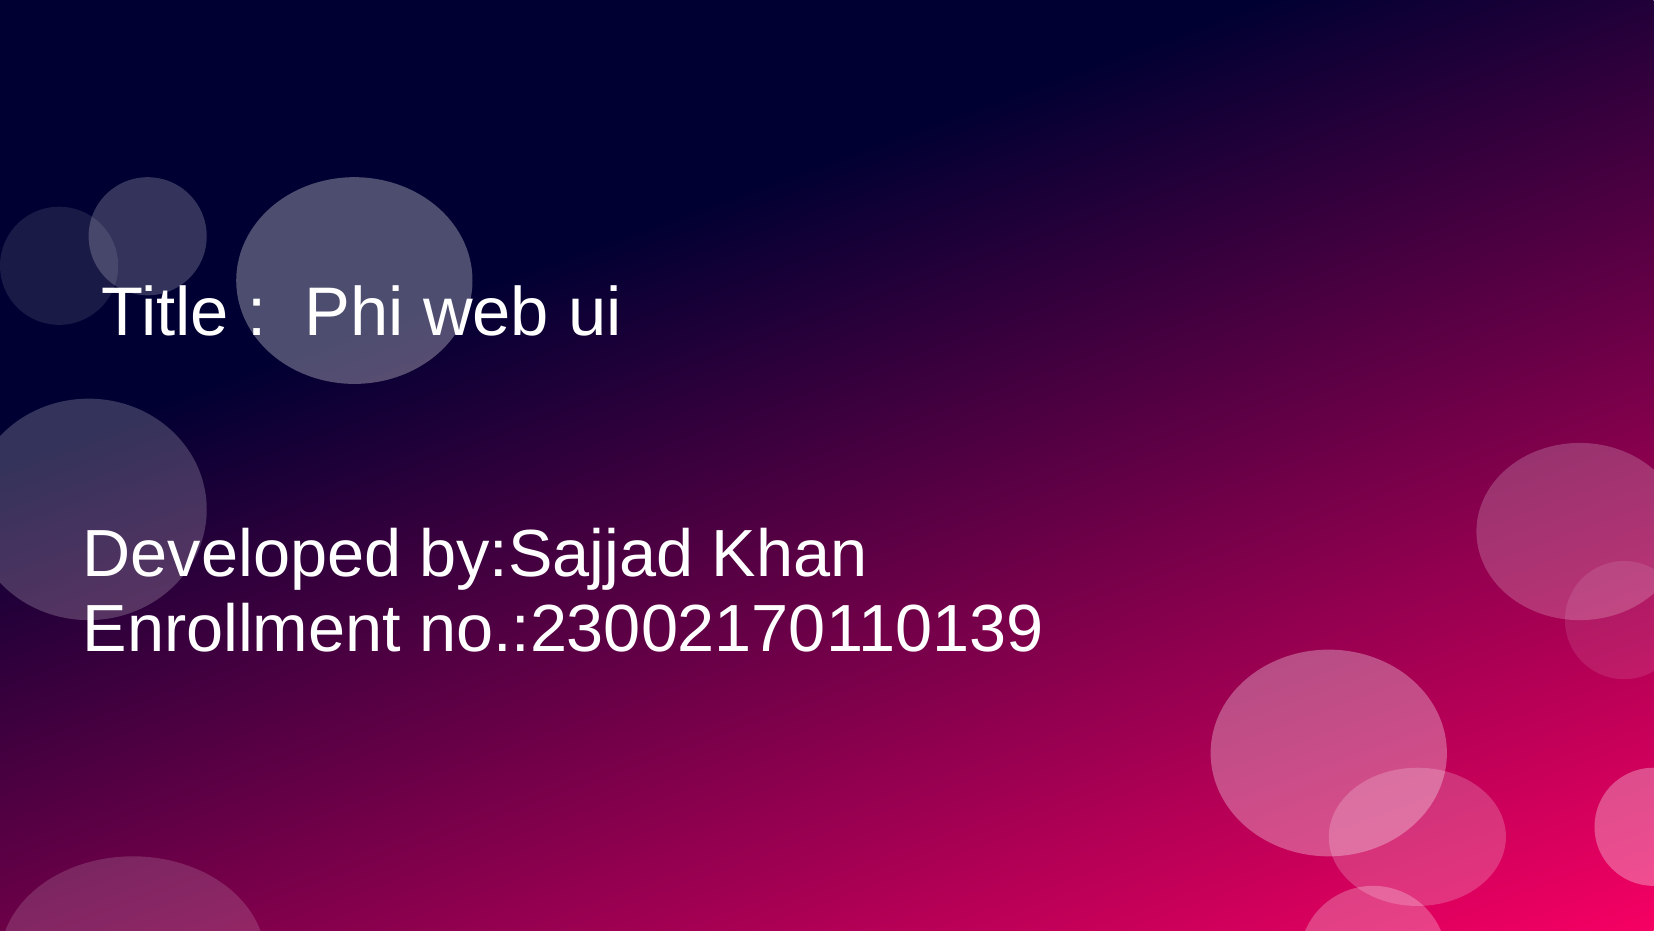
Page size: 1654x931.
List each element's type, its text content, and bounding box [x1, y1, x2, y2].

subtitle Developed by:Sajjad Khan Enrollment no.:23002170110139 [82, 425, 1571, 758]
title Title : Phi web ui [82, 234, 1571, 390]
